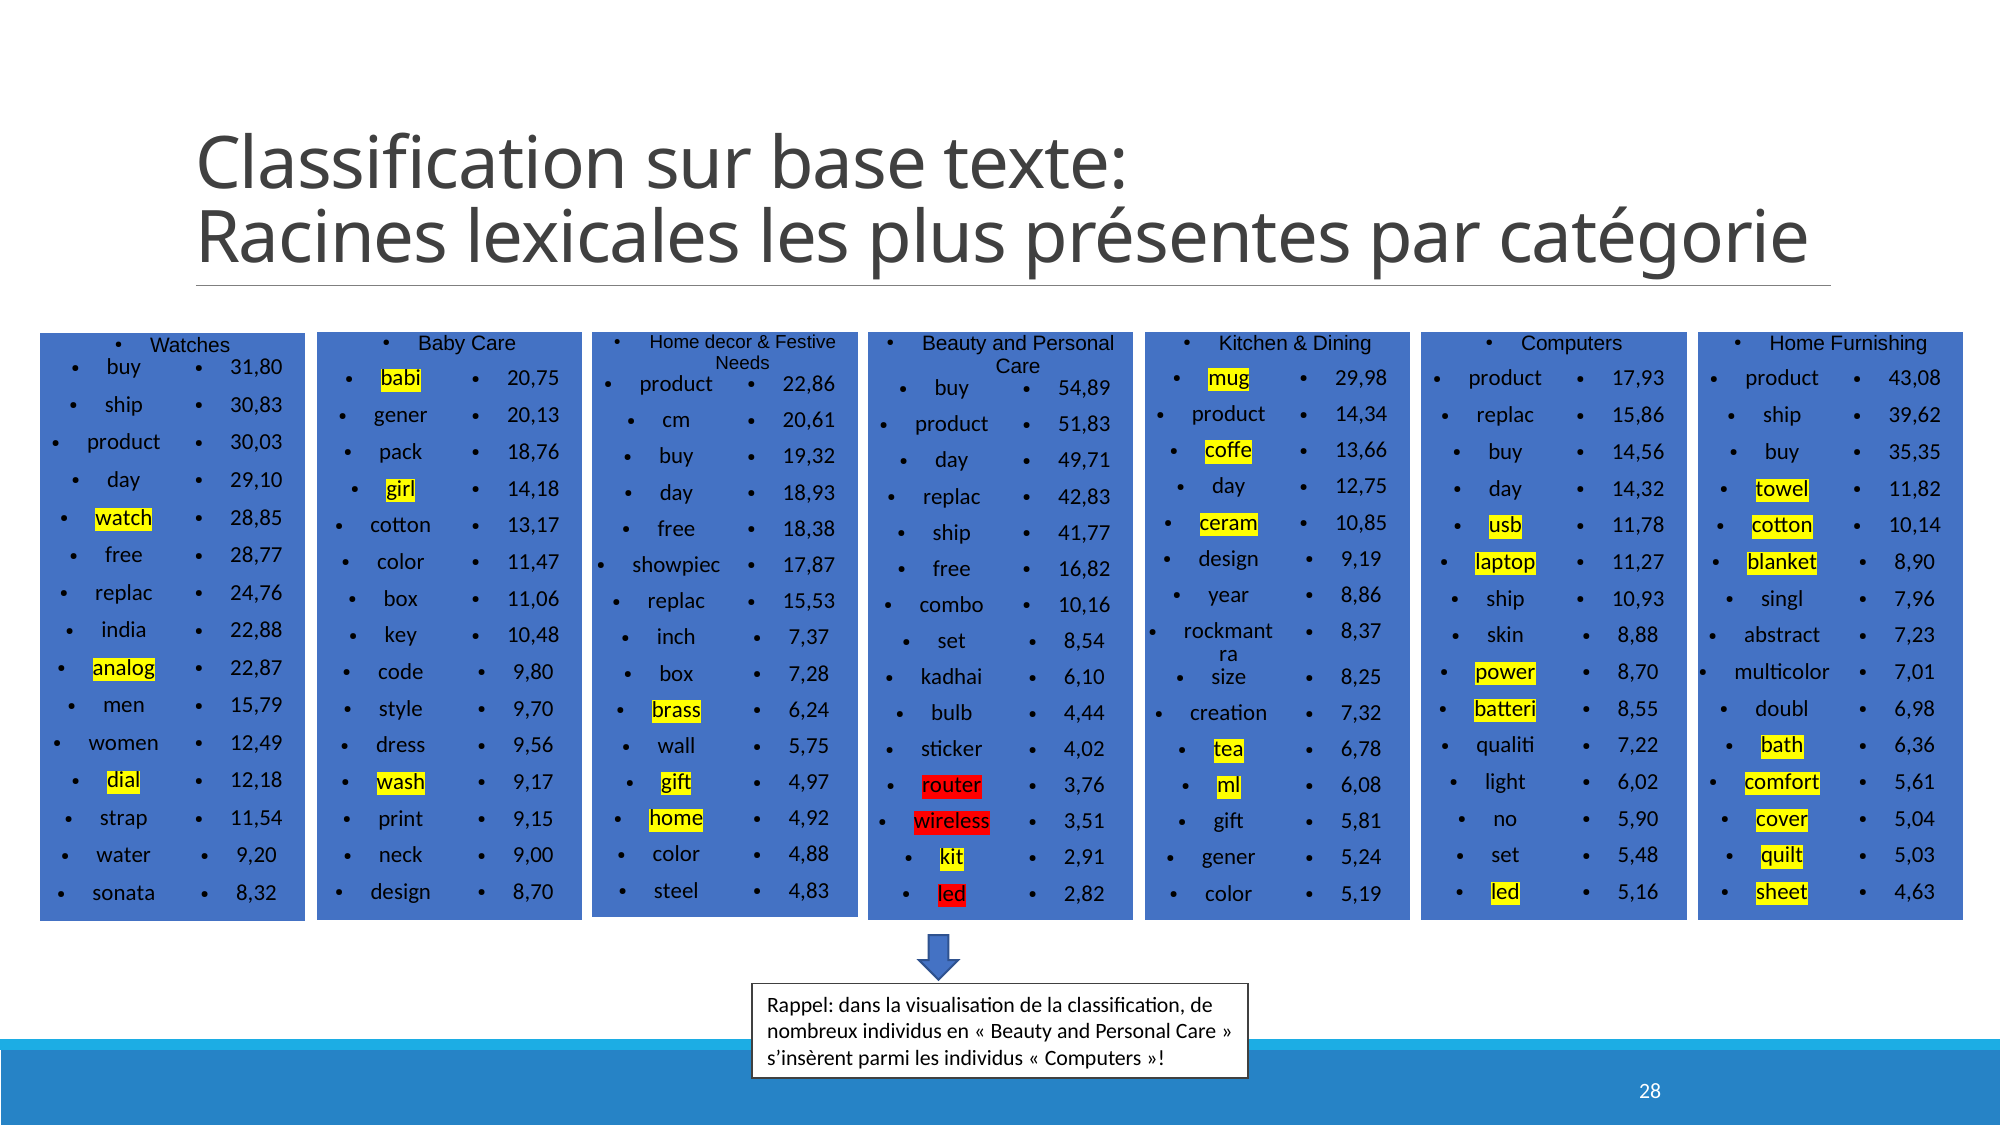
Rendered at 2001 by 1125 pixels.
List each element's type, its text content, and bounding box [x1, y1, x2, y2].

table_cell strap [40, 808, 173, 846]
table_cell home [592, 809, 725, 845]
table_cell 9,15 [449, 809, 582, 845]
table_cell day [40, 470, 173, 508]
table_cell 28,77 [173, 545, 305, 583]
table_cell 14,34 [1277, 404, 1410, 440]
table_cell qualiti [1421, 735, 1554, 772]
table_cell 12,49 [173, 733, 305, 771]
table_cell 3,51 [1000, 812, 1133, 848]
table_cell 4,83 [725, 881, 858, 917]
table_cell 5,75 [725, 736, 858, 772]
table_cell 7,32 [1277, 703, 1410, 739]
table_cell 7,01 [1831, 662, 1963, 699]
table_cell light [1421, 772, 1554, 809]
table_cell mug [1145, 368, 1277, 404]
table_cell watch [40, 508, 173, 545]
table_cell 4,88 [725, 845, 858, 881]
table_cell showpiec [592, 555, 725, 591]
table_cell color [592, 845, 725, 881]
table_cell babi [317, 369, 449, 405]
table_cell 12,18 [173, 771, 305, 808]
table_cell 19,32 [725, 447, 858, 483]
table_cell print [317, 809, 449, 845]
table_cell 2,82 [1000, 884, 1133, 920]
table_cell comfort [1698, 772, 1831, 809]
table_cell 8,90 [1831, 552, 1963, 589]
table_cell 11,47 [449, 552, 582, 589]
table_cell free [592, 519, 725, 555]
table_cell 20,75 [449, 369, 582, 405]
table_cell brass [592, 700, 725, 736]
table_cell box [592, 664, 725, 700]
table_cell tea [1145, 739, 1277, 776]
table_cell 8,32 [173, 883, 305, 921]
table_cell ship [40, 395, 173, 433]
table_cell pack [317, 442, 449, 479]
table_cell ml [1145, 776, 1277, 812]
table_cell 8,25 [1277, 667, 1410, 703]
table_cell cotton [317, 515, 449, 552]
table_cell 18,38 [725, 519, 858, 555]
table_cell 14,56 [1554, 442, 1687, 479]
table_cell 35,35 [1831, 442, 1963, 479]
table_cell 22,87 [173, 658, 305, 695]
table_cell 8,70 [449, 882, 582, 920]
table_cell cover [1698, 809, 1831, 845]
table_cell skin [1421, 625, 1554, 662]
table_cell product [592, 374, 725, 410]
table_cell 24,76 [173, 583, 305, 620]
table_cell 9,56 [449, 735, 582, 772]
table_cell design [317, 882, 449, 920]
table_cell size [1145, 667, 1277, 703]
table_cell code [317, 662, 449, 699]
table_cell replac [592, 591, 725, 628]
table_cell 10,93 [1554, 589, 1687, 625]
table_cell key [317, 625, 449, 662]
table_cell color [1145, 884, 1277, 920]
text_box Rappel: dans la visualisation de la classification, de nombreux individus en « Beauty and Personal Care » s’insèrent parmi les individus « Computers »! [752, 983, 1248, 1078]
table_cell 4,02 [1000, 739, 1133, 776]
table_cell product [1698, 369, 1831, 405]
table_cell 17,93 [1554, 369, 1687, 405]
table_cell 12,75 [1277, 477, 1410, 513]
table_cell color [317, 552, 449, 589]
table_cell 10,14 [1831, 515, 1963, 552]
table_cell buy [592, 447, 725, 483]
table_cell kadhai [868, 667, 1000, 703]
table_cell 15,86 [1554, 405, 1687, 442]
table_cell 28,85 [173, 508, 305, 545]
table_cell 13,66 [1277, 440, 1410, 477]
table_cell india [40, 620, 173, 658]
table_header Computers [1421, 332, 1687, 369]
table_cell day [868, 451, 1000, 487]
table_cell 30,03 [173, 433, 305, 470]
table_cell ship [868, 523, 1000, 559]
table_cell led [1421, 882, 1554, 920]
table_cell laptop [1421, 552, 1554, 589]
table_cell 41,77 [1000, 523, 1133, 559]
table_header Beauty and Personal Care [868, 332, 1133, 379]
table_cell day [592, 483, 725, 519]
table_cell 49,71 [1000, 451, 1133, 487]
table_cell combo [868, 595, 1000, 631]
table_cell singl [1698, 589, 1831, 625]
table_cell free [868, 559, 1000, 595]
table_cell creation [1145, 703, 1277, 739]
table_cell 42,83 [1000, 487, 1133, 523]
table_cell 2,91 [1000, 848, 1133, 884]
table_cell 9,17 [449, 772, 582, 809]
table_cell 5,03 [1831, 845, 1963, 882]
table_cell gift [1145, 812, 1277, 848]
table_cell 7,37 [725, 628, 858, 664]
table_cell rockmantra [1145, 621, 1277, 667]
table_cell 17,87 [725, 555, 858, 591]
table_header Home Furnishing [1698, 332, 1963, 369]
table_cell 10,48 [449, 625, 582, 662]
table_cell ceram [1145, 513, 1277, 549]
table_cell sheet [1698, 882, 1831, 920]
table_cell buy [1698, 442, 1831, 479]
table_cell 11,54 [173, 808, 305, 846]
table_cell box [317, 589, 449, 625]
table_cell product [868, 415, 1000, 451]
table_cell router [868, 776, 1000, 812]
table_cell 11,82 [1831, 479, 1963, 515]
table_cell 15,79 [173, 695, 305, 733]
table_cell style [317, 699, 449, 735]
table_cell quilt [1698, 845, 1831, 882]
table_cell 31,80 [173, 357, 305, 395]
table_cell dress [317, 735, 449, 772]
table_cell steel [592, 881, 725, 917]
table_cell doubl [1698, 699, 1831, 735]
table_cell 43,08 [1831, 369, 1963, 405]
table_cell 5,19 [1277, 884, 1410, 920]
table_cell day [1421, 479, 1554, 515]
title Classification sur base texte: Racines lexicales les plus présentes par catégorie [180, 47, 1831, 286]
table_cell 6,02 [1554, 772, 1687, 809]
table_cell set [1421, 845, 1554, 882]
table_cell gener [1145, 848, 1277, 884]
table_cell 4,97 [725, 772, 858, 809]
table_cell replac [1421, 405, 1554, 442]
table_cell 10,16 [1000, 595, 1133, 631]
table_cell 5,24 [1277, 848, 1410, 884]
table_cell women [40, 733, 173, 771]
table_cell 9,00 [449, 845, 582, 882]
table_cell gener [317, 405, 449, 442]
table_cell sonata [40, 883, 173, 921]
table_cell kit [868, 848, 1000, 884]
table_cell 54,89 [1000, 379, 1133, 415]
table_cell 15,53 [725, 591, 858, 628]
table_cell wireless [868, 812, 1000, 848]
table_cell 11,78 [1554, 515, 1687, 552]
table_cell 20,13 [449, 405, 582, 442]
table_cell replac [868, 487, 1000, 523]
table_cell 4,63 [1831, 882, 1963, 920]
table_cell product [1145, 404, 1277, 440]
table_cell 3,76 [1000, 776, 1133, 812]
table_cell day [1145, 477, 1277, 513]
table_cell neck [317, 845, 449, 882]
table_cell 39,62 [1831, 405, 1963, 442]
table_cell 20,61 [725, 410, 858, 447]
table_cell buy [40, 357, 173, 395]
table_cell cm [592, 410, 725, 447]
table_cell 4,44 [1000, 703, 1133, 739]
table_cell 6,10 [1000, 667, 1133, 703]
table_cell free [40, 545, 173, 583]
table_cell replac [40, 583, 173, 620]
table_cell 18,93 [725, 483, 858, 519]
table_cell power [1421, 662, 1554, 699]
table_cell 13,17 [449, 515, 582, 552]
table_cell 7,96 [1831, 589, 1963, 625]
table_cell 6,24 [725, 700, 858, 736]
table_cell 6,08 [1277, 776, 1410, 812]
table_cell 22,86 [725, 374, 858, 410]
table_cell 11,27 [1554, 552, 1687, 589]
table_cell bath [1698, 735, 1831, 772]
text_box [918, 935, 959, 980]
table_cell multicolor [1698, 662, 1831, 699]
table_cell 9,80 [449, 662, 582, 699]
table_cell set [868, 631, 1000, 667]
table_cell 30,83 [173, 395, 305, 433]
table_cell sticker [868, 739, 1000, 776]
table_cell blanket [1698, 552, 1831, 589]
table_cell 5,61 [1831, 772, 1963, 809]
table_cell water [40, 846, 173, 883]
table_cell 22,88 [173, 620, 305, 658]
table_cell year [1145, 585, 1277, 621]
table_cell analog [40, 658, 173, 695]
table_cell led [868, 884, 1000, 920]
table_cell usb [1421, 515, 1554, 552]
table_cell 14,32 [1554, 479, 1687, 515]
table_cell buy [1421, 442, 1554, 479]
table_cell no [1421, 809, 1554, 845]
table_cell design [1145, 549, 1277, 585]
table_cell 5,81 [1277, 812, 1410, 848]
table_cell 8,55 [1554, 699, 1687, 735]
table_cell gift [592, 772, 725, 809]
table_cell 7,22 [1554, 735, 1687, 772]
table_cell 8,88 [1554, 625, 1687, 662]
table_cell 29,98 [1277, 368, 1410, 404]
table_cell 5,90 [1554, 809, 1687, 845]
table_cell cotton [1698, 515, 1831, 552]
table_cell 5,16 [1554, 882, 1687, 920]
table_cell abstract [1698, 625, 1831, 662]
table_cell 6,98 [1831, 699, 1963, 735]
table_cell 10,85 [1277, 513, 1410, 549]
table_cell 14,18 [449, 479, 582, 515]
table_cell 5,48 [1554, 845, 1687, 882]
table_cell 11,06 [449, 589, 582, 625]
table_header Kitchen & Dining [1145, 332, 1410, 368]
table_cell 5,04 [1831, 809, 1963, 845]
table_cell 7,28 [725, 664, 858, 700]
table_cell dial [40, 771, 173, 808]
table_cell coffe [1145, 440, 1277, 477]
table_cell 8,37 [1277, 621, 1410, 667]
table_cell buy [868, 379, 1000, 415]
table_cell 16,82 [1000, 559, 1133, 595]
table_cell 9,20 [173, 846, 305, 883]
table_cell 9,19 [1277, 549, 1410, 585]
table_cell 8,54 [1000, 631, 1133, 667]
table_cell 7,23 [1831, 625, 1963, 662]
table_header Baby Care [317, 332, 582, 369]
table_cell wash [317, 772, 449, 809]
table_cell 4,92 [725, 809, 858, 845]
table_cell 9,70 [449, 699, 582, 735]
table_cell bulb [868, 703, 1000, 739]
table_cell 29,10 [173, 470, 305, 508]
table_cell 8,86 [1277, 585, 1410, 621]
table_cell 51,83 [1000, 415, 1133, 451]
table_cell ship [1698, 405, 1831, 442]
table_cell product [1421, 369, 1554, 405]
table_cell 6,36 [1831, 735, 1963, 772]
table_header Home decor & Festive Needs [592, 332, 858, 374]
table_cell men [40, 695, 173, 733]
table_cell inch [592, 628, 725, 664]
table_cell 6,78 [1277, 739, 1410, 776]
table_cell 18,76 [449, 442, 582, 479]
table_cell batteri [1421, 699, 1554, 735]
table_cell 8,70 [1554, 662, 1687, 699]
table_cell towel [1698, 479, 1831, 515]
table_cell wall [592, 736, 725, 772]
table_cell ship [1421, 589, 1554, 625]
text_box [1624, 1059, 1840, 1120]
table_cell girl [317, 479, 449, 515]
table_header Watches [40, 333, 305, 357]
table_cell product [40, 433, 173, 470]
